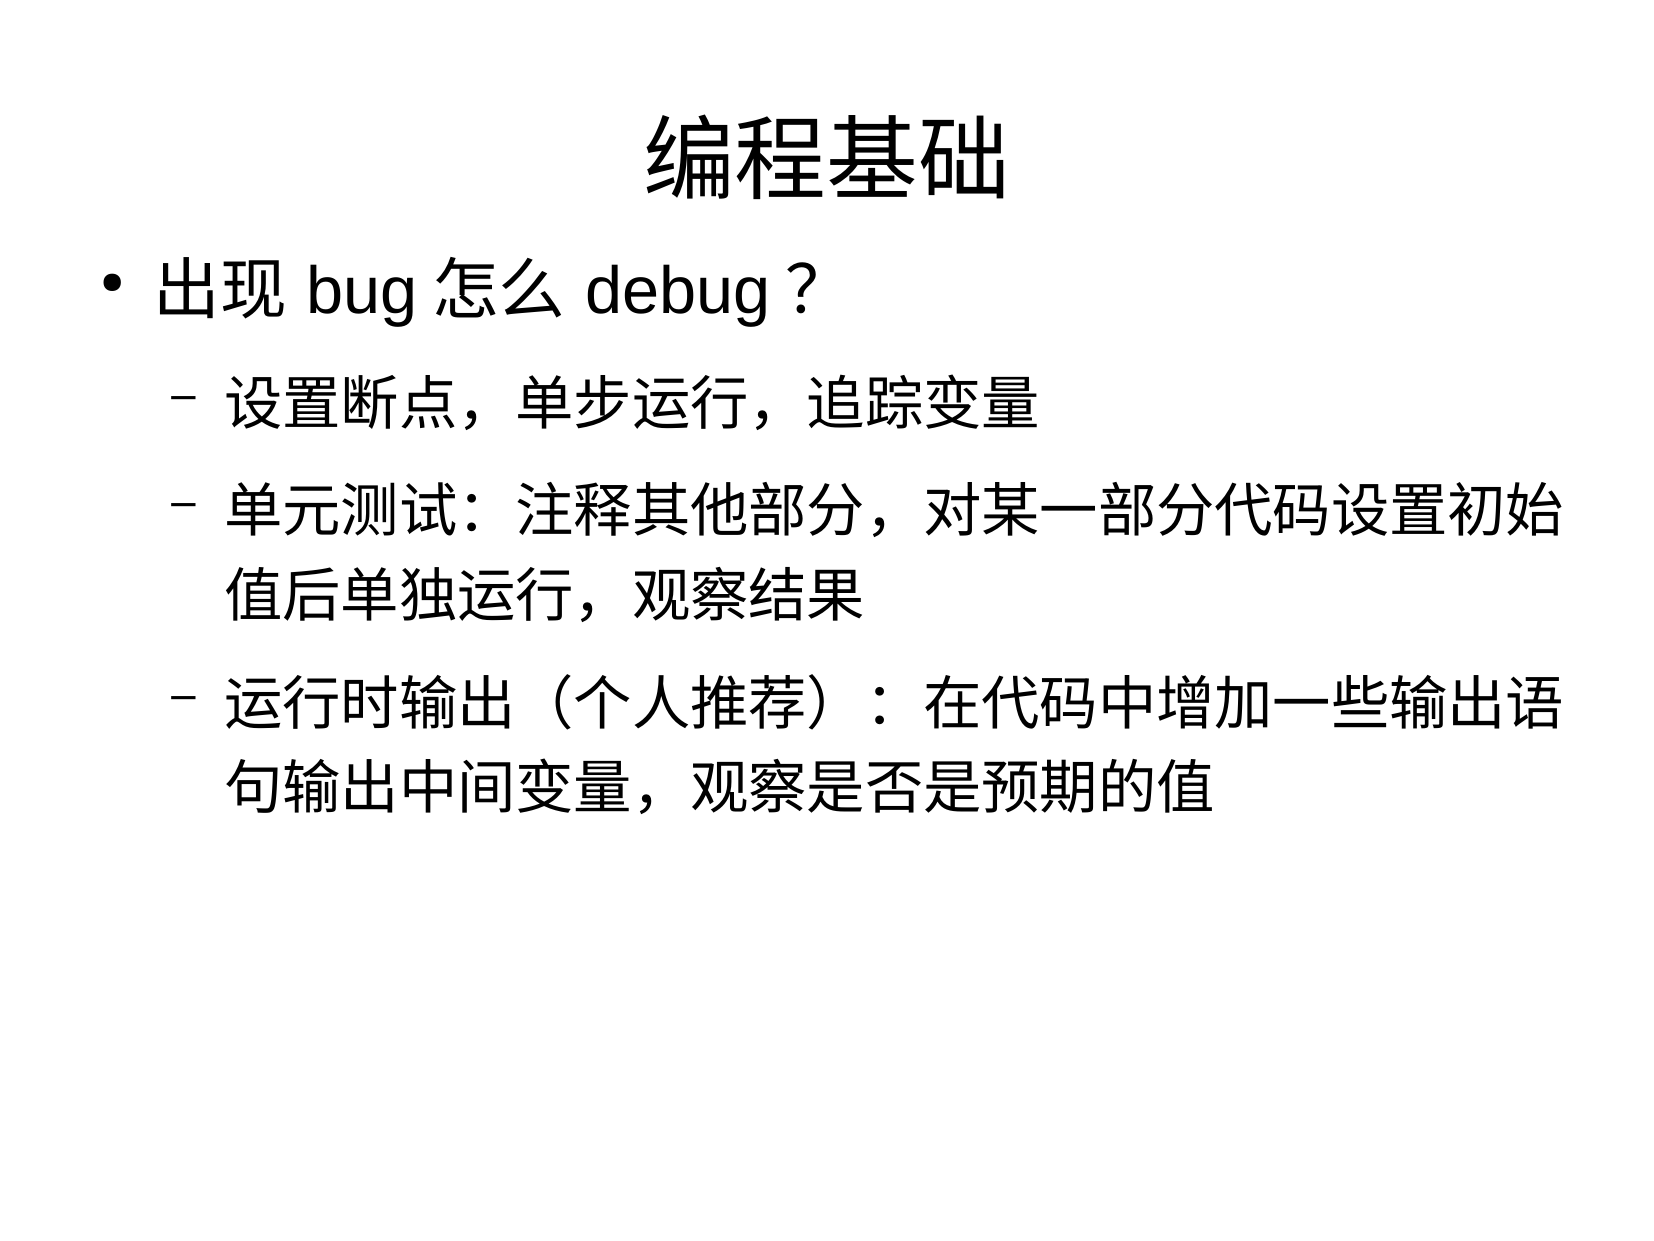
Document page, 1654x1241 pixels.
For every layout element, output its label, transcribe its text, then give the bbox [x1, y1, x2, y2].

list 出现bug怎么debug？ 设置断点，单步运行，追踪变量 单元测试：注释其他部分，对某一部分代码设置初始值后单独运行，观察结果 运行时输出（个人推荐）：在代码中增加一些输出语句输出中间变量，观察是否是预期的值 [82, 236, 1571, 1193]
title 编程基础 [82, 49, 1571, 236]
